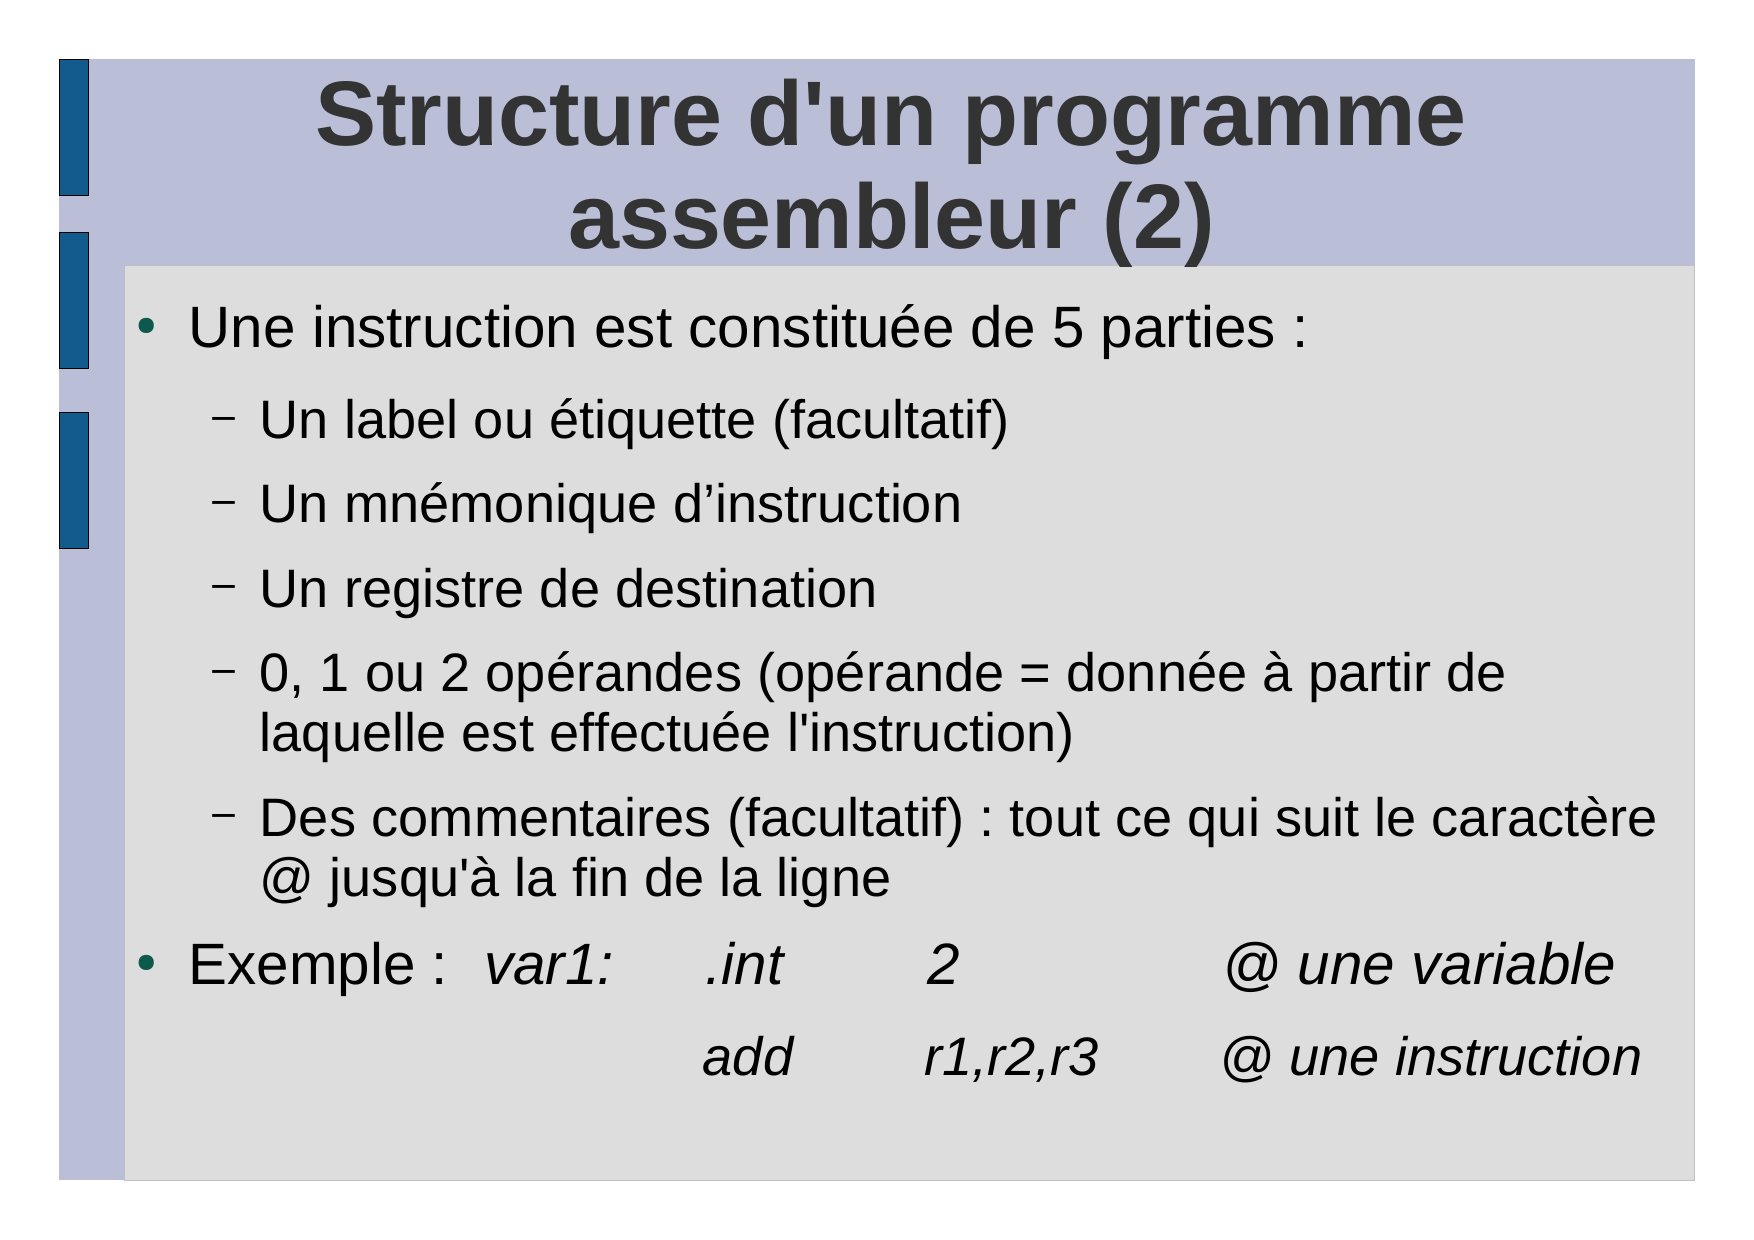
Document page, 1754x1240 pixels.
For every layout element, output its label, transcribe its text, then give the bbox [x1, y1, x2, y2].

title Structure d'un programme assembleur (2) [88, 17, 1695, 313]
list Une instruction est constituée de 5 parties : Un label ou étiquette (facultatif) Un mnémonique d’instruction Un registre de destination 0, 1 ou 2 opérandes (opérande = donnée à partir de laquelle est effectuée l'instruction) Des commentaires (facultatif) : tout ce qui suit le caractère @ jusqu'à la fin de la ligne Exemple : var1: .int 2 @ une variable add r1,r2,r3 @ une instruction [118, 295, 1695, 1232]
